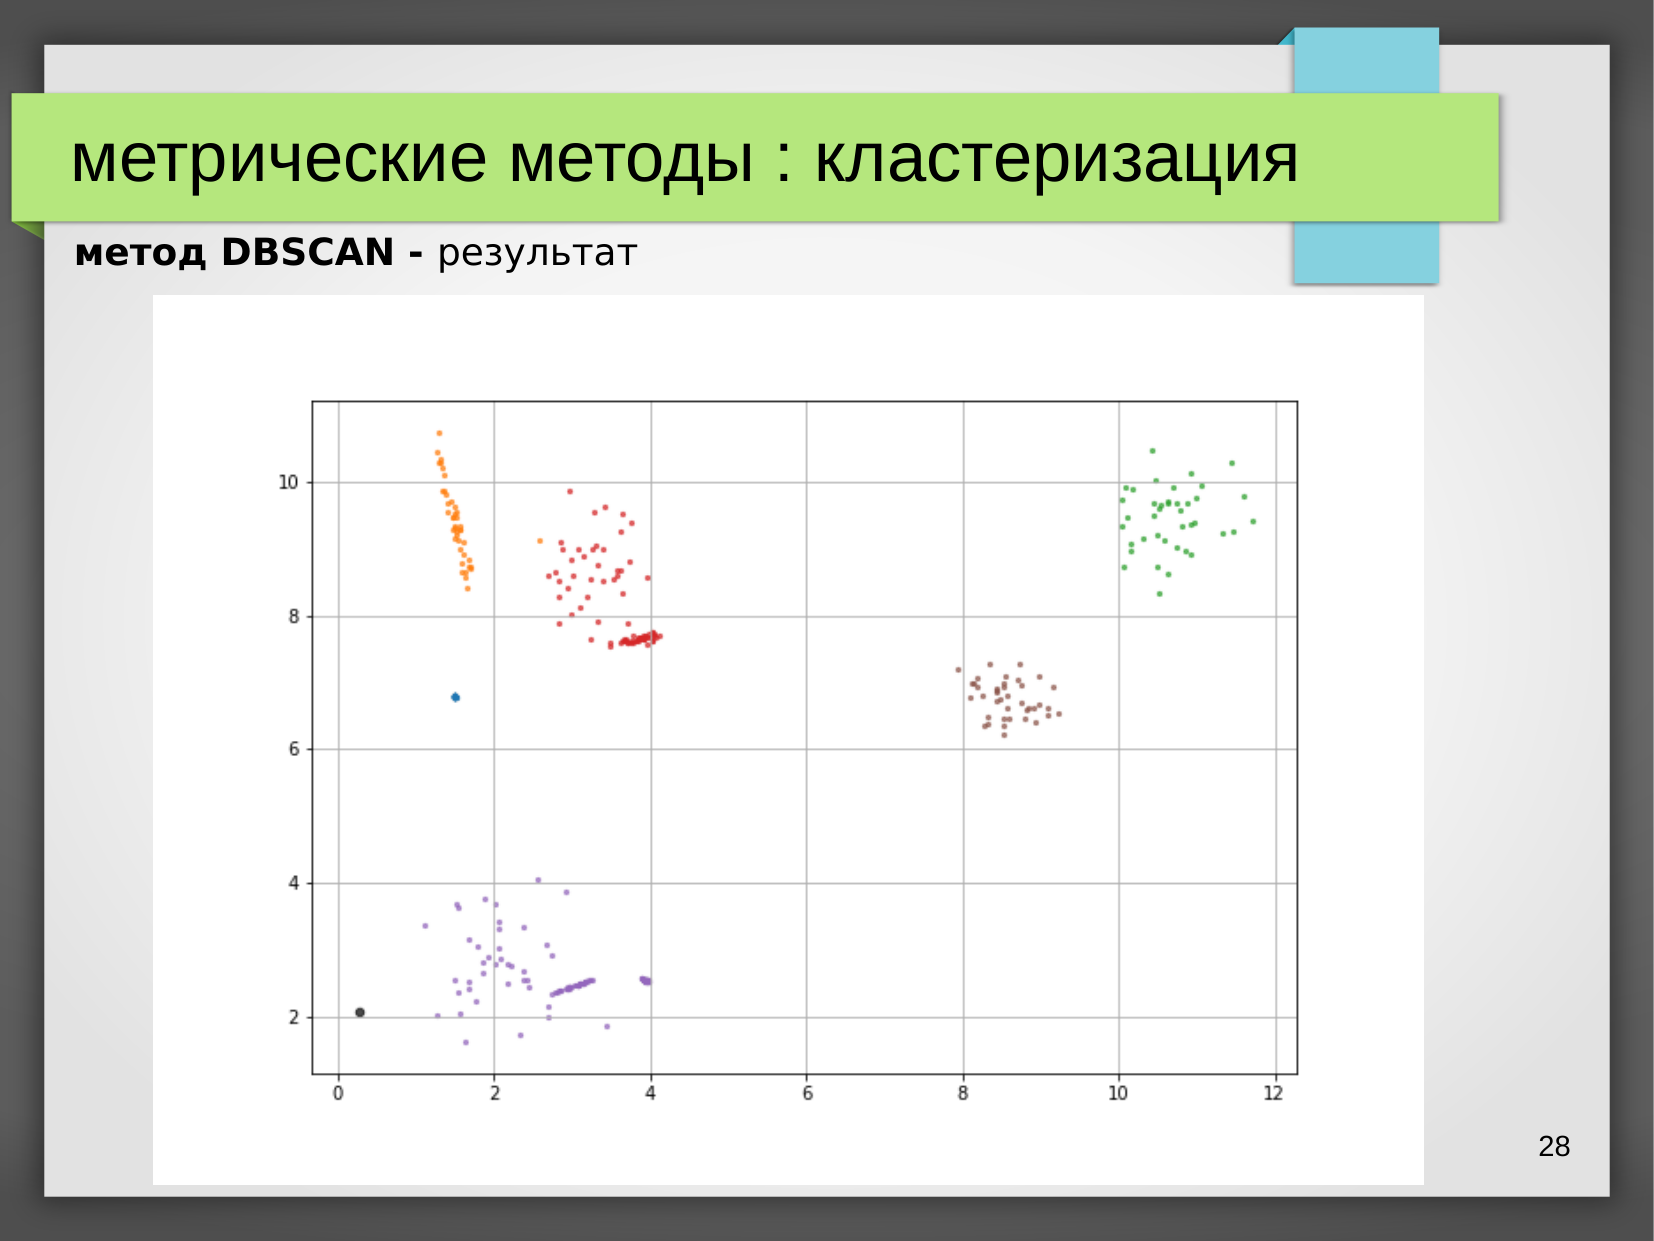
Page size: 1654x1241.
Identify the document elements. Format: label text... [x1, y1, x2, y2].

text_box метод DBSCAN - результат [59, 223, 1182, 285]
picture [0, 0, 1654, 1241]
title метрические методы : кластеризация [70, 117, 1382, 197]
